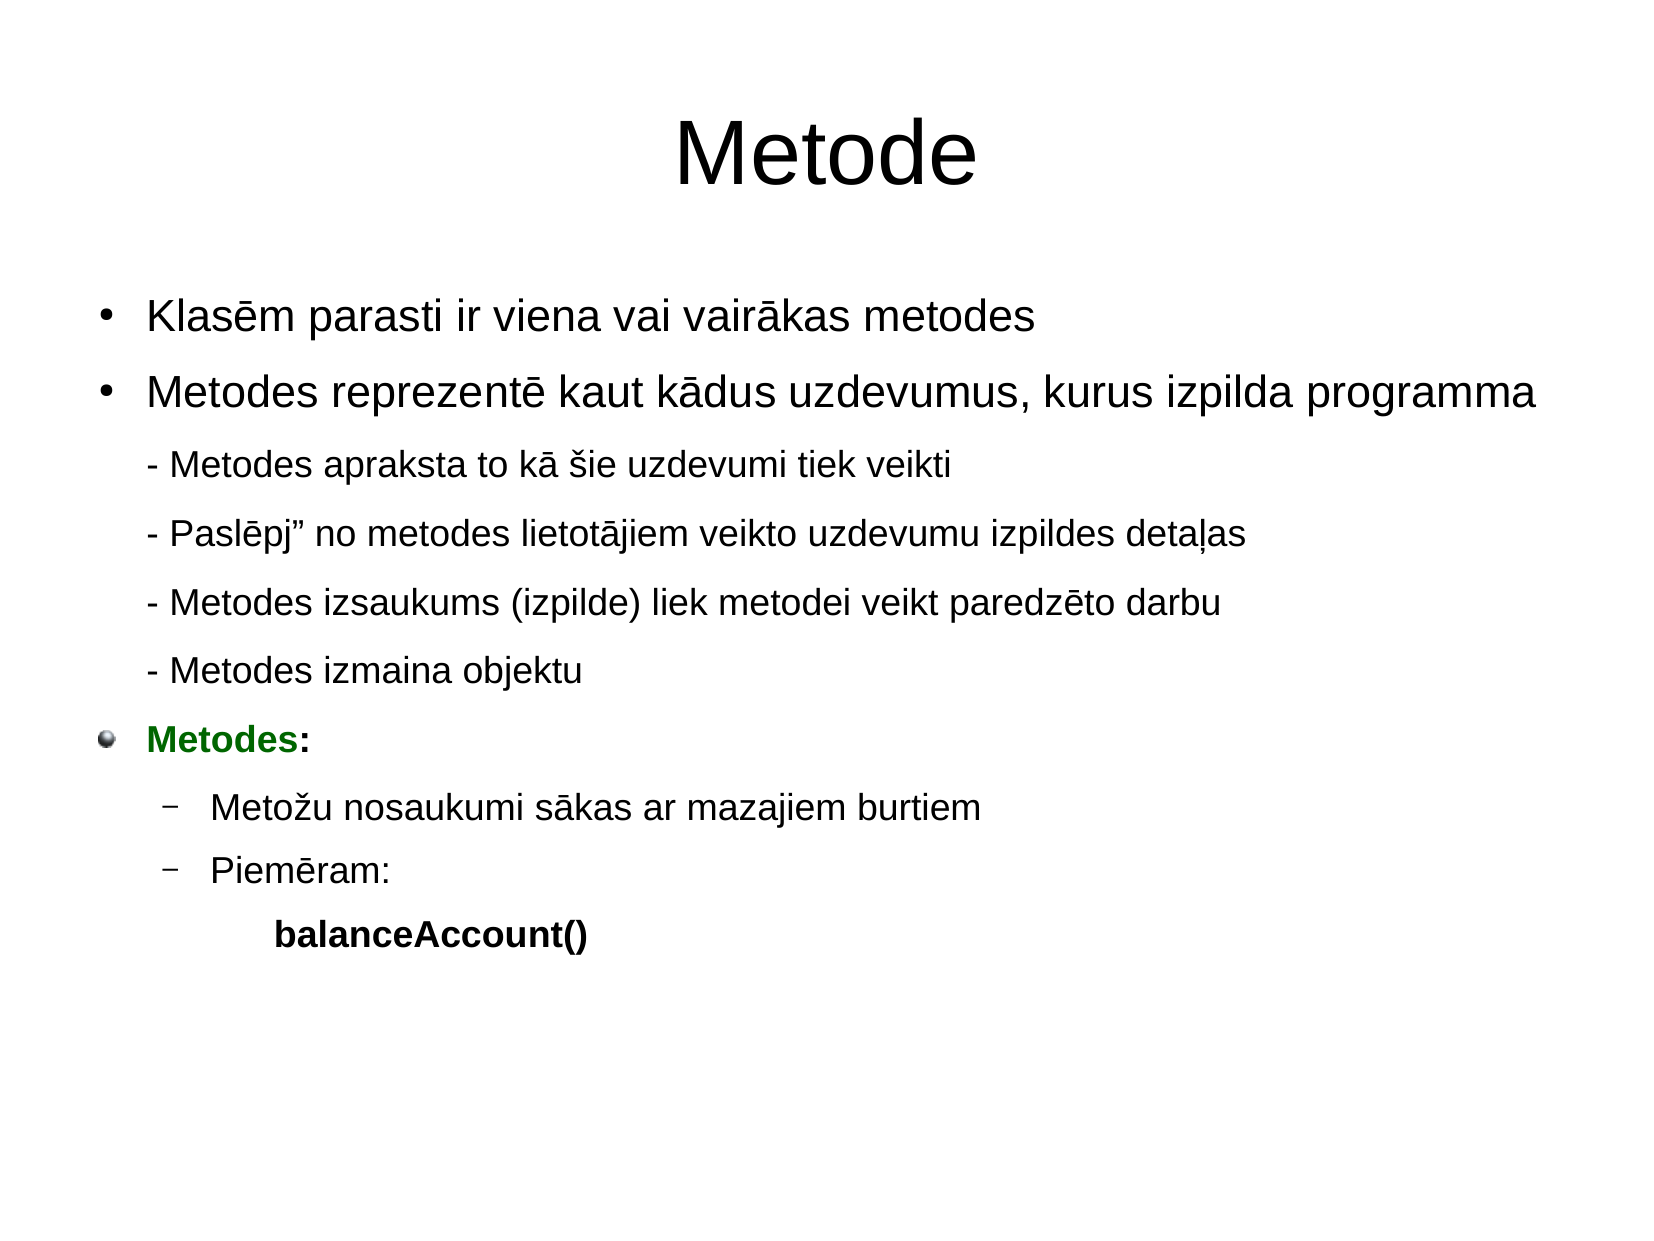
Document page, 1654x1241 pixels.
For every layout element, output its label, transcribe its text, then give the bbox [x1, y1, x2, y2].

list Klasēm parasti ir viena vai vairākas metodes Metodes reprezentē kaut kādus uzdevumus, kurus izpilda programma - Metodes apraksta to kā šie uzdevumi tiek veikti - Paslēpj” no metodes lietotājiem veikto uzdevumu izpildes detaļas - Metodes izsaukums (izpilde) liek metodei veikt paredzēto darbu - Metodes izmaina objektu Metodes: Metožu nosaukumi sākas ar mazajiem burtiem Piemēram: balanceAccount() [82, 290, 1538, 1010]
title Metode [82, 49, 1571, 257]
